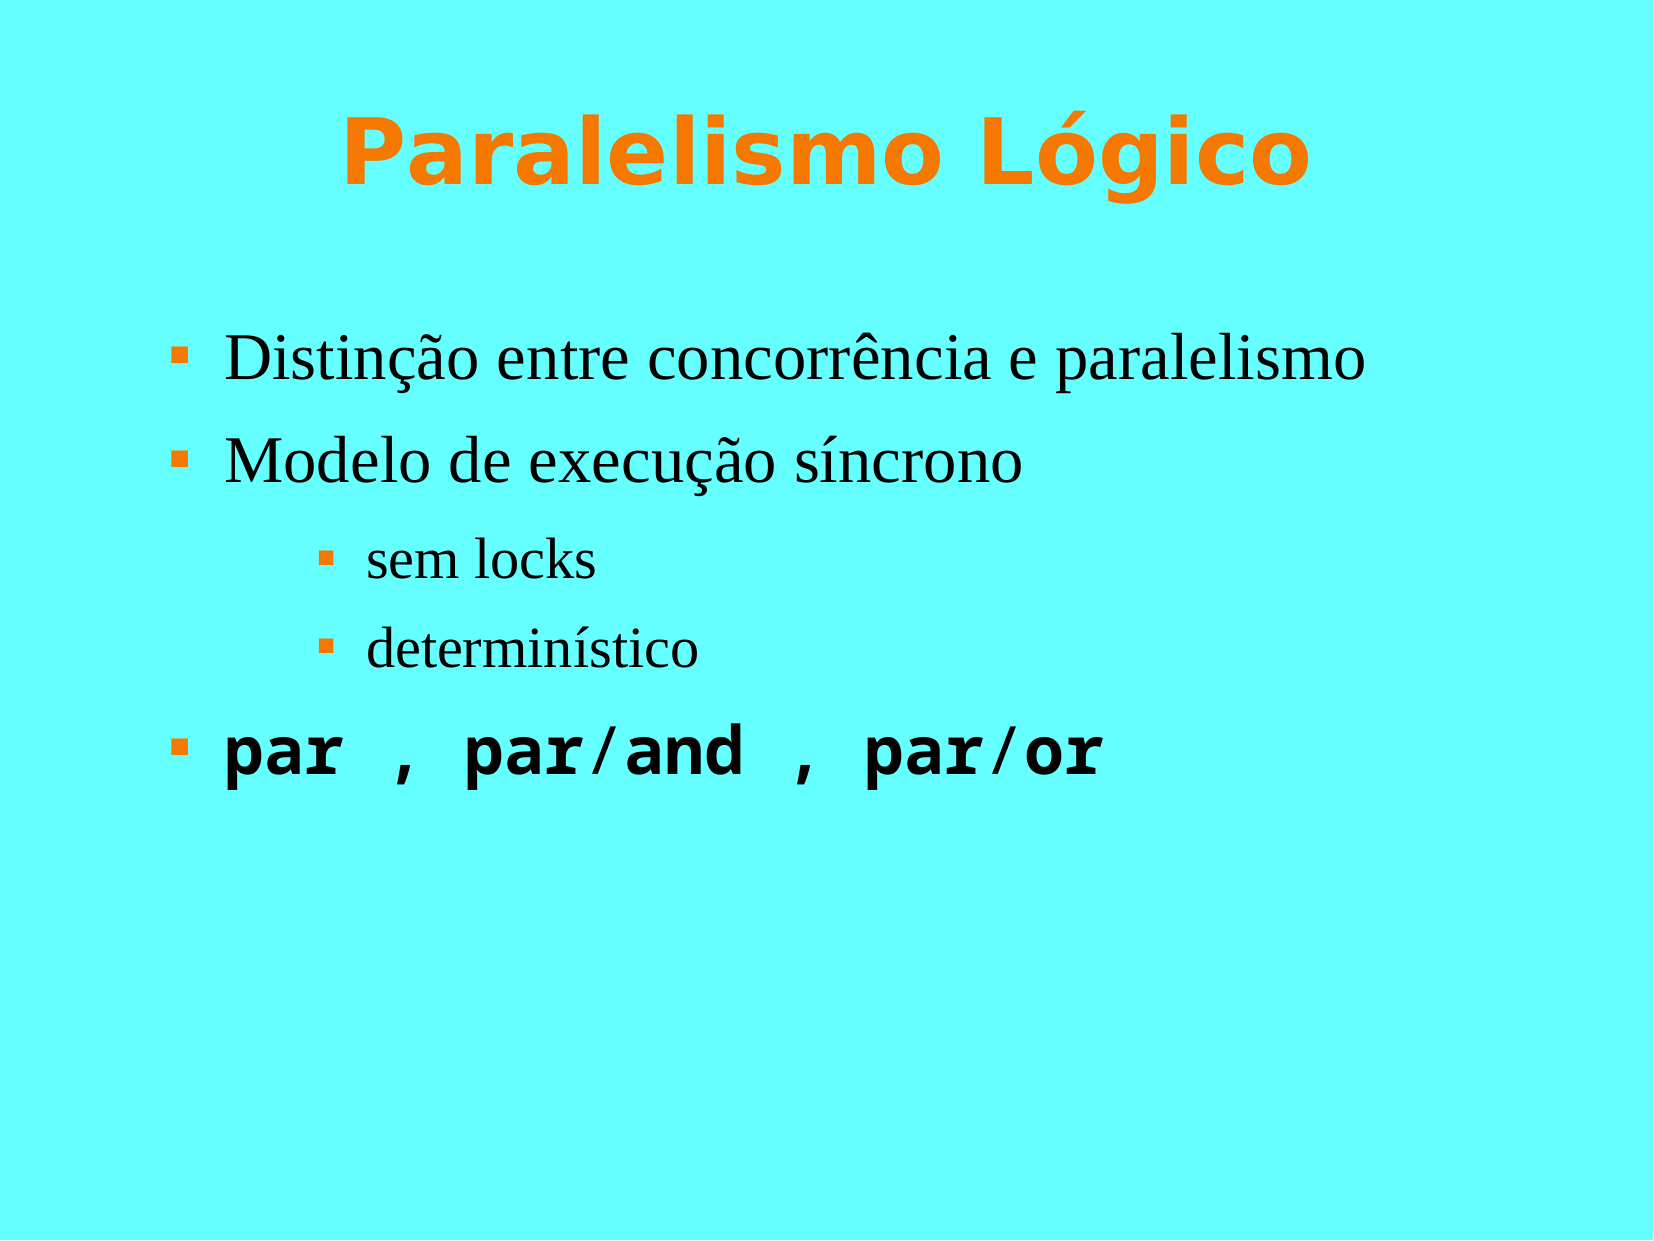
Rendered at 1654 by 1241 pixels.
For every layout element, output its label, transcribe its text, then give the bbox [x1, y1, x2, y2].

list Distinção entre concorrência e paralelismo Modelo de execução síncrono sem locks determinístico par , par/and , par/or [82, 319, 1571, 1241]
title Paralelismo Lógico [82, 49, 1571, 257]
